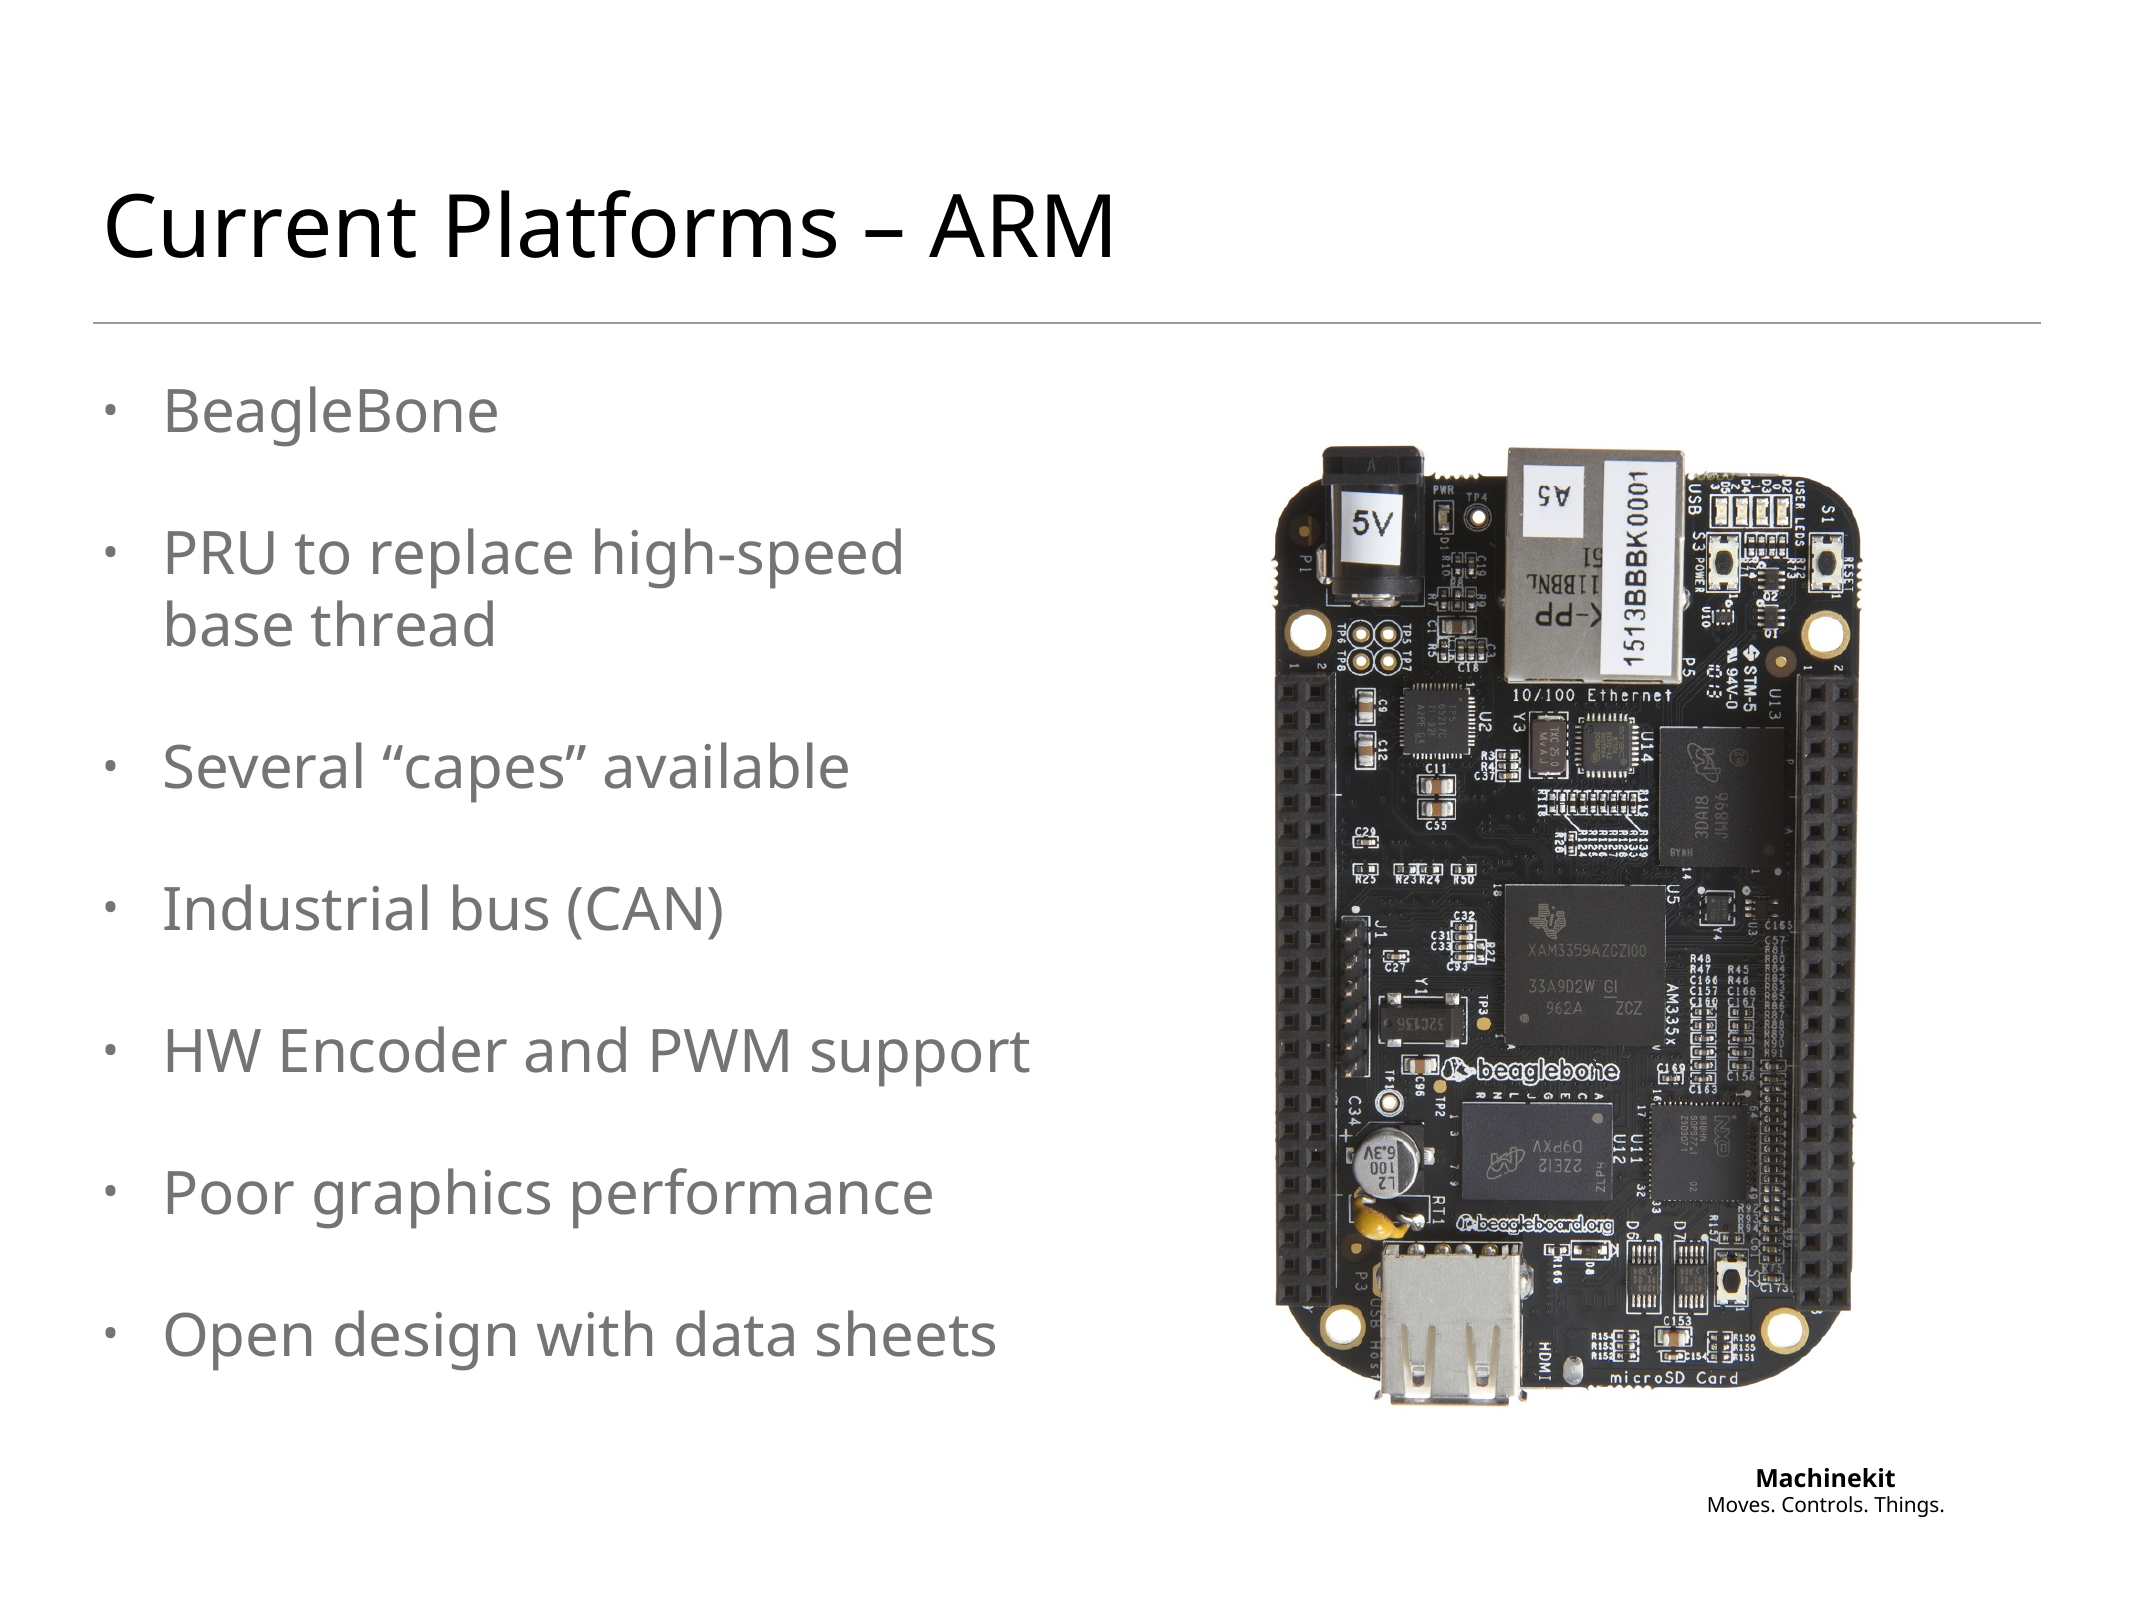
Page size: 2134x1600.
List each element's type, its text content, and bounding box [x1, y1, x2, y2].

title Current Platforms – ARM [93, 54, 2040, 284]
list BeagleBone PRU to replace high-speed base thread Several “capes” available Industrial bus (CAN) HW Encoder and PWM support Poor graphics performance Open design with data sheets [93, 364, 1044, 1459]
picture [1195, 364, 1936, 1459]
